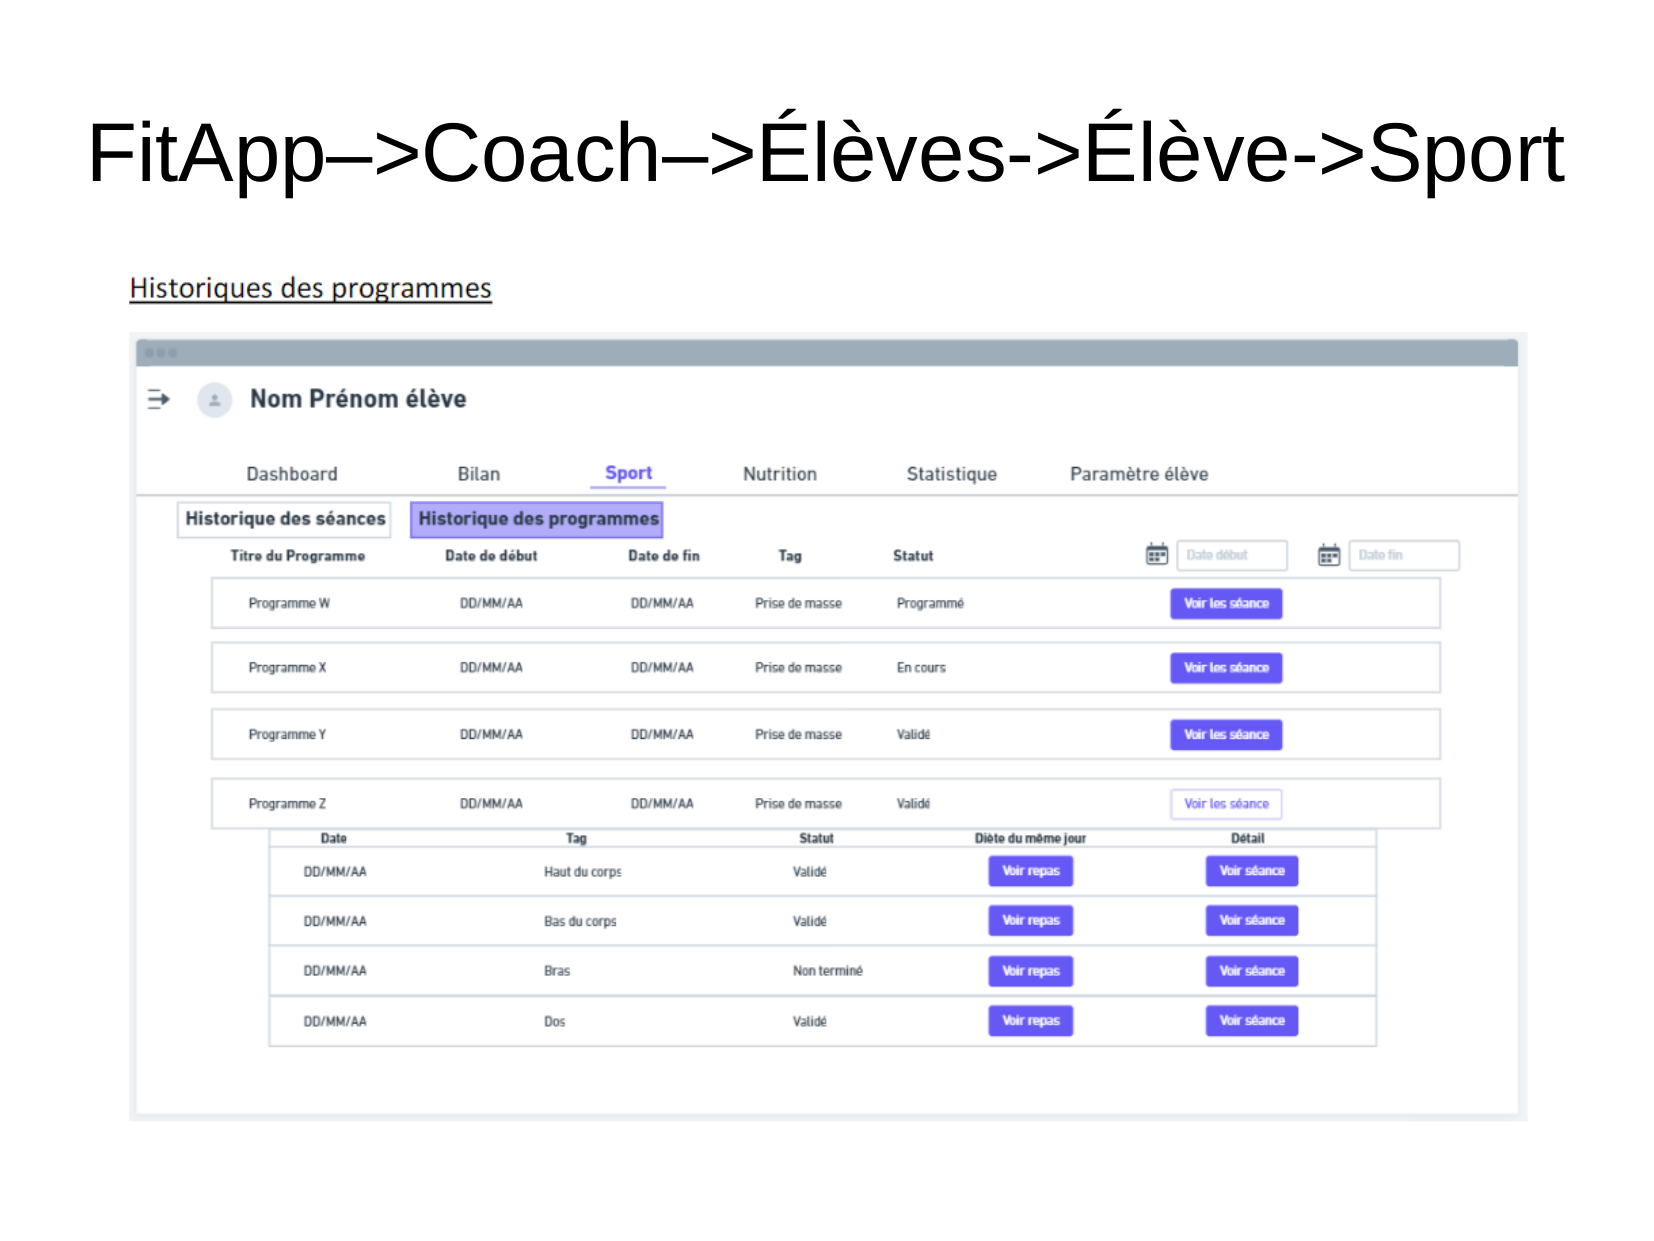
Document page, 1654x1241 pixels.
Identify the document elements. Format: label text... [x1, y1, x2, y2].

title FitApp–>Coach–>Élèves->Élève->Sport [23, 49, 1630, 257]
picture [109, 262, 1544, 1134]
